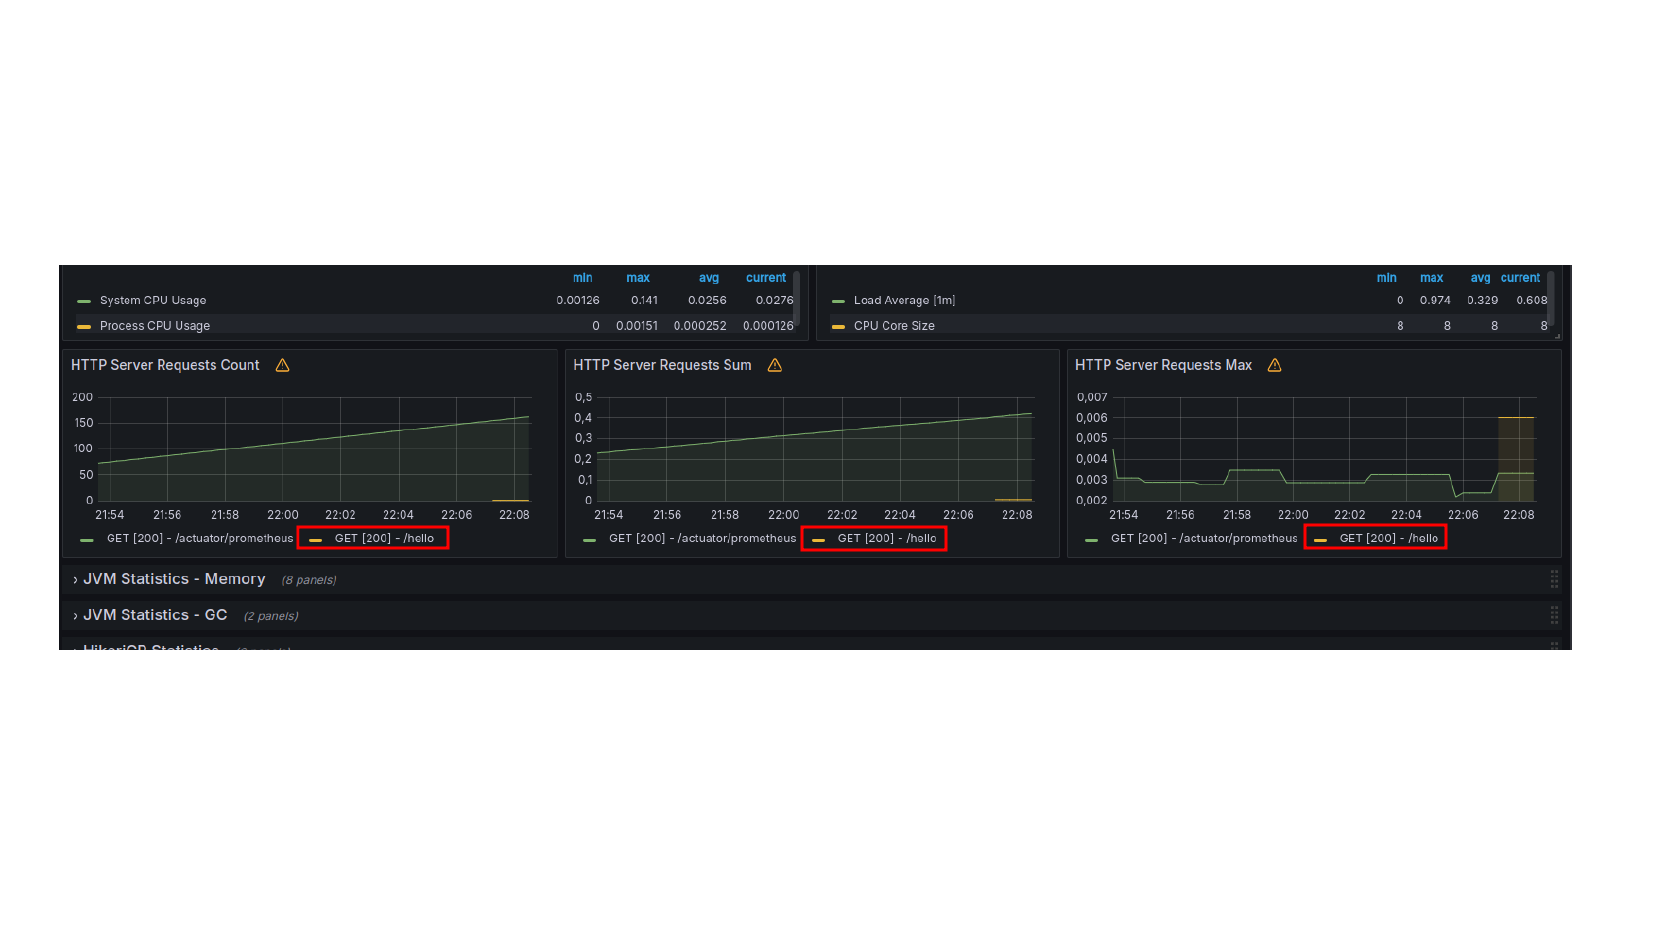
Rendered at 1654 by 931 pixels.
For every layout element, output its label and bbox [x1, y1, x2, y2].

picture [59, 265, 1572, 650]
